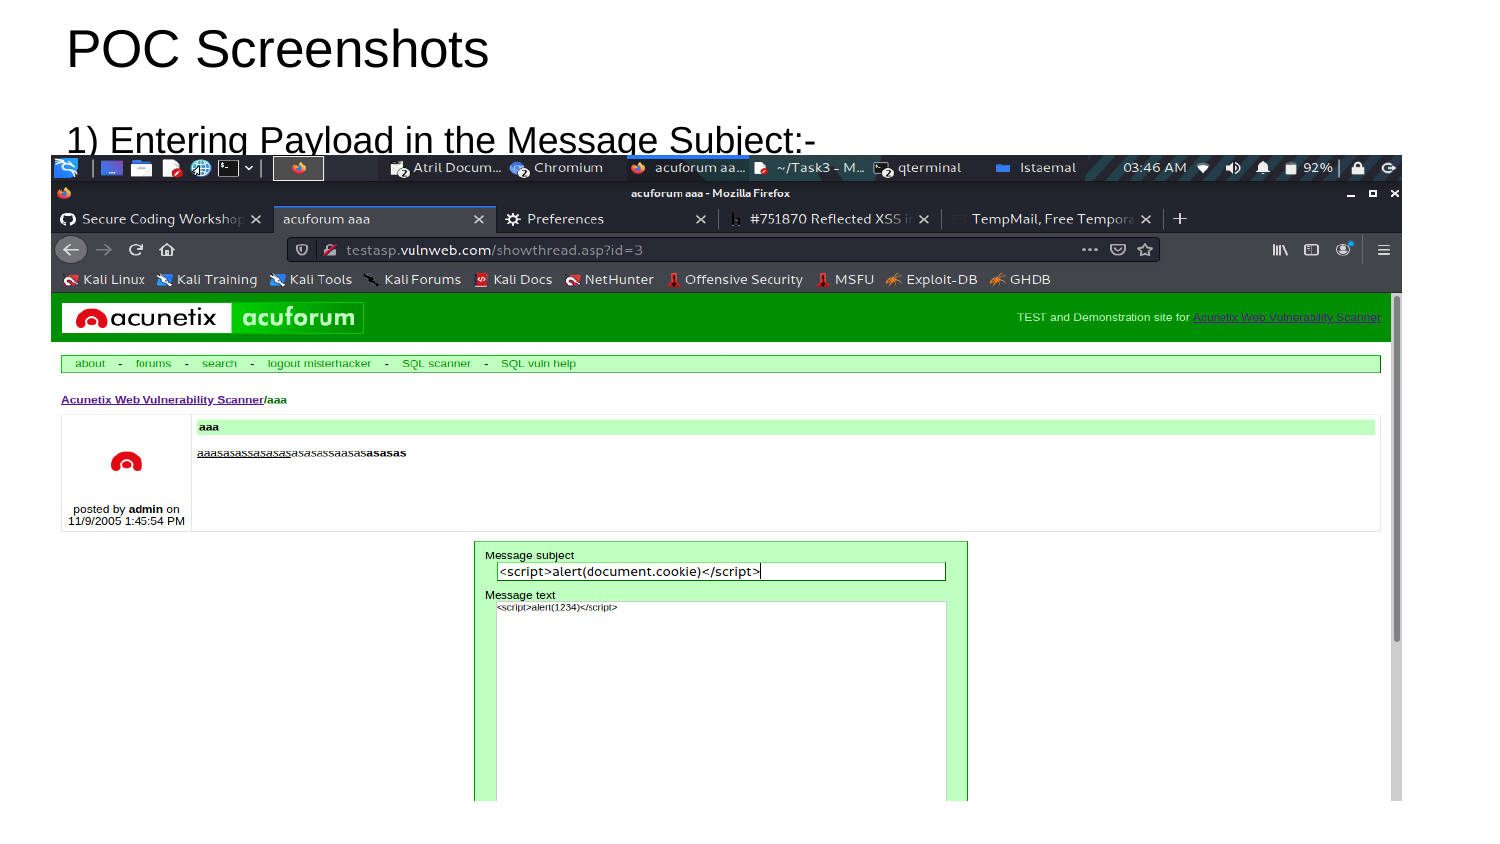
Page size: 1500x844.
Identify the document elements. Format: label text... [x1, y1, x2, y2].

title POC Screenshots [51, 0, 1449, 93]
picture [51, 155, 1402, 801]
list 1) Entering Payload in the Message Subject:- [51, 93, 1449, 655]
